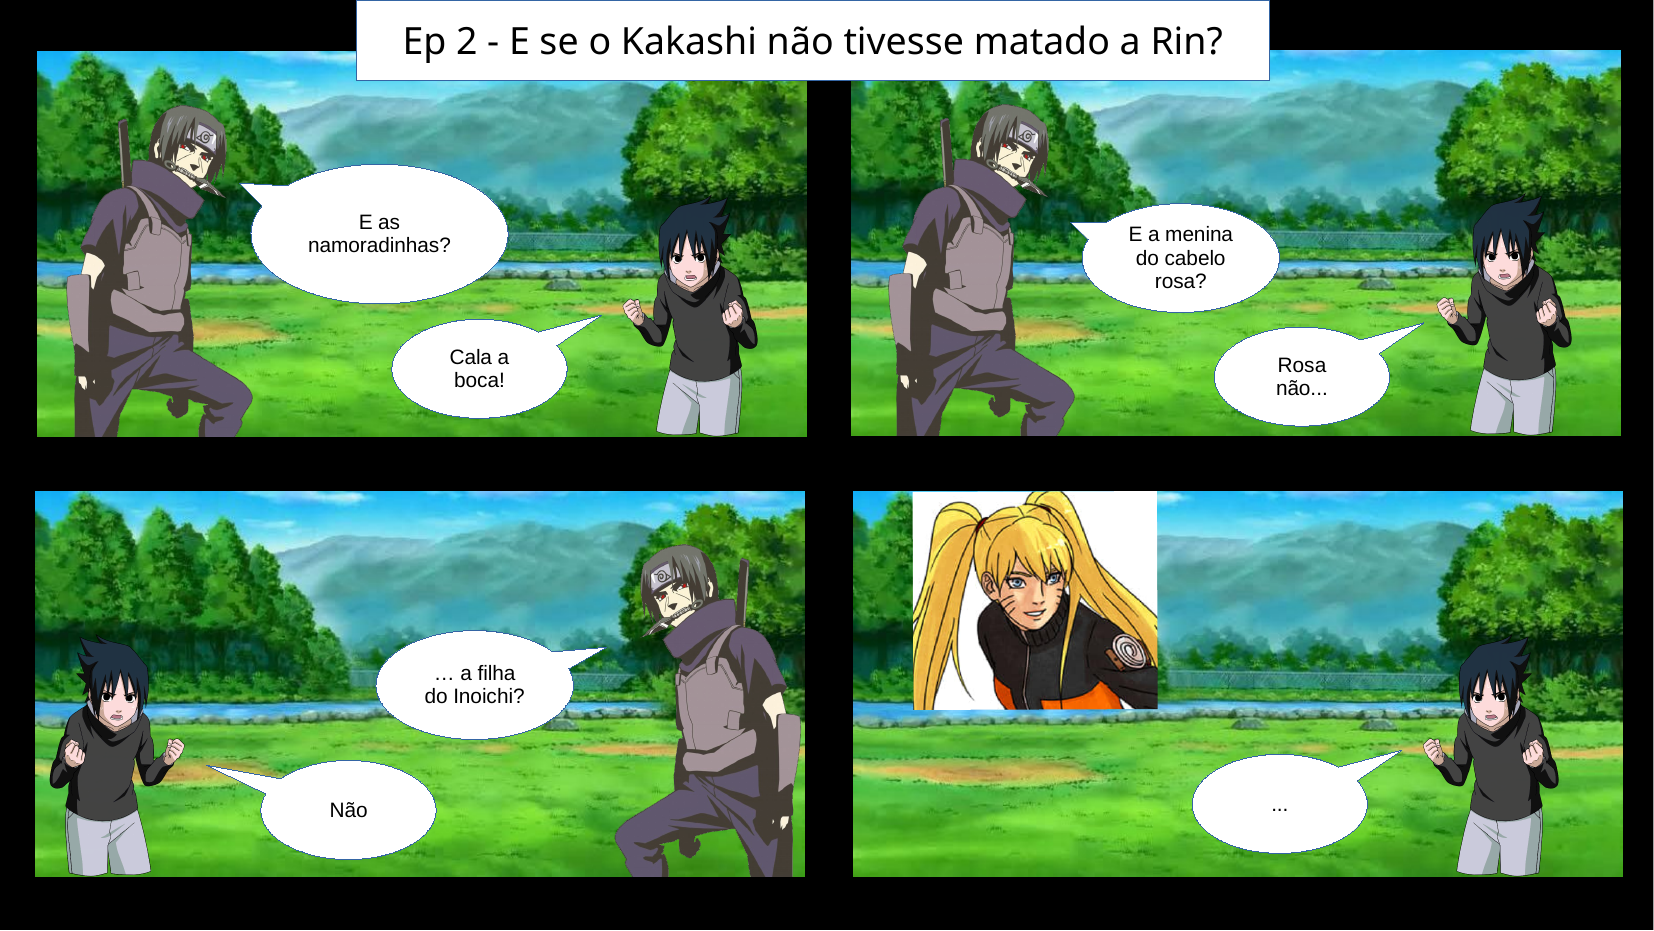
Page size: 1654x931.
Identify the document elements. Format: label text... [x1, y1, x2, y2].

text_box Não [206, 760, 437, 860]
picture [853, 491, 1623, 877]
text_box Ep 2 - E se o Kakashi não tivesse matado a Rin? [356, 0, 1270, 81]
text_box … a filha do Inoichi? [375, 630, 607, 740]
text_box ... [1192, 750, 1402, 854]
text_box E as namoradinhas? [239, 164, 509, 304]
text_box Rosa não... [1214, 322, 1424, 427]
text_box Cala a boca! [391, 315, 602, 419]
picture [37, 51, 807, 437]
picture [851, 50, 1621, 436]
picture [0, 491, 830, 877]
text_box E a menina do cabelo rosa? [1070, 203, 1280, 313]
